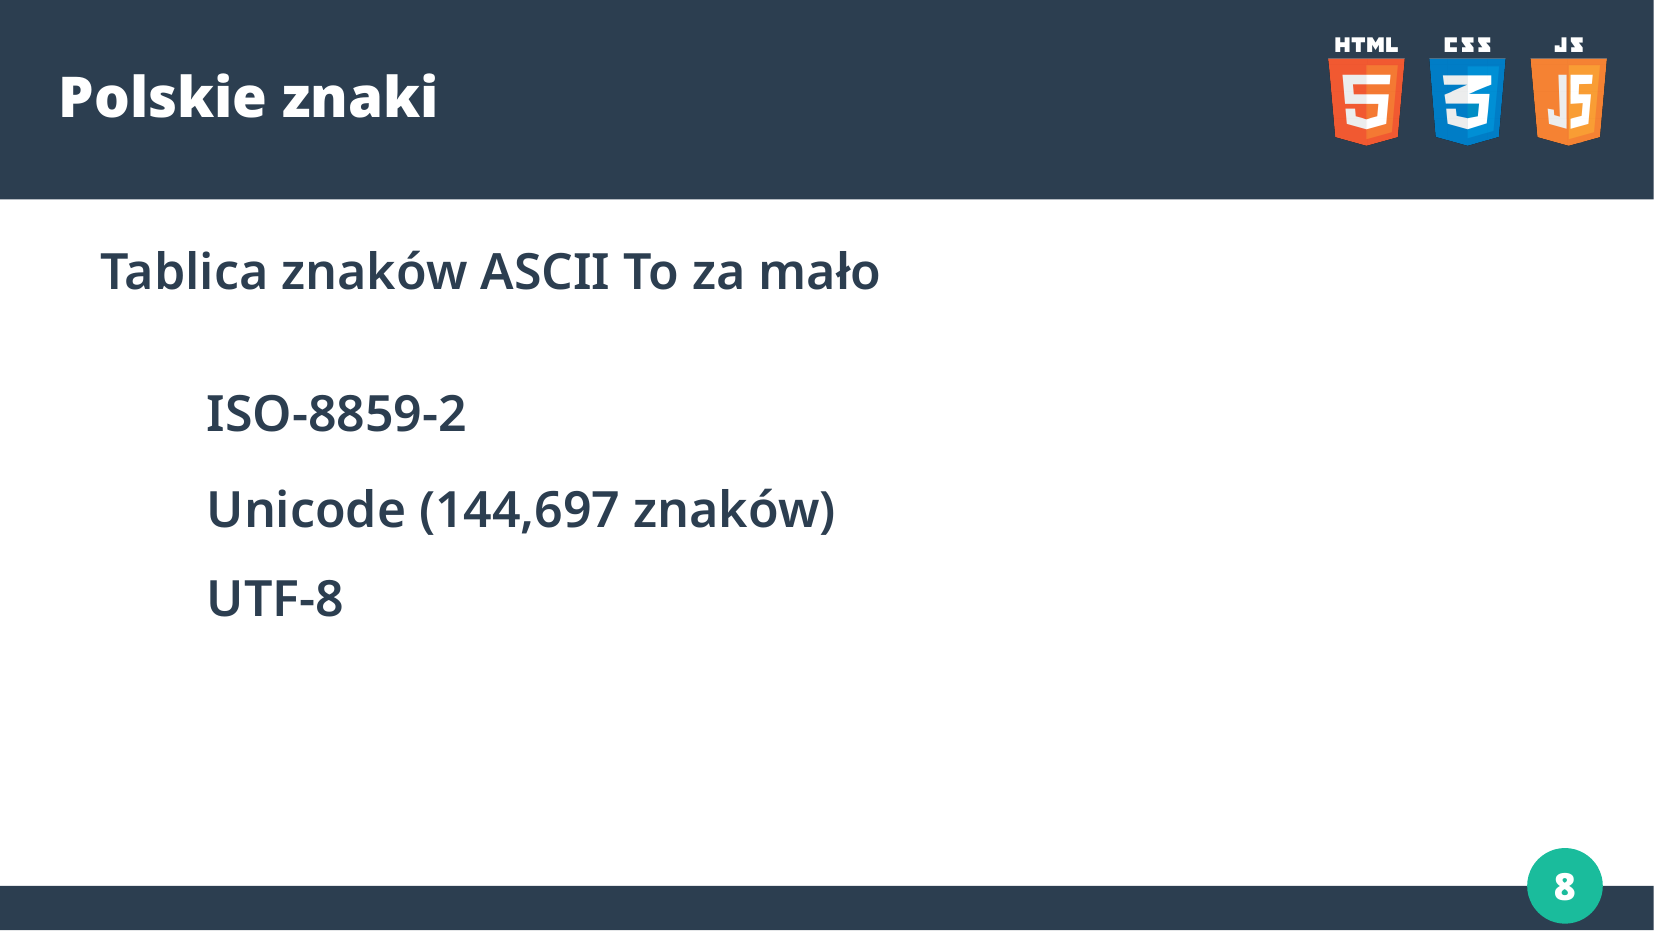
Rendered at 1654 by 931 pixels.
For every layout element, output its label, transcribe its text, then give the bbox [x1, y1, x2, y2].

title Polskie znaki [59, 37, 1595, 155]
picture [1328, 37, 1607, 146]
list UTF-8 [135, 562, 550, 644]
list Unicode (144,697 znaków) [135, 473, 1140, 556]
list ISO-8859-2 [135, 377, 638, 467]
list Tablica znaków ASCII To za mało [29, 236, 1034, 325]
